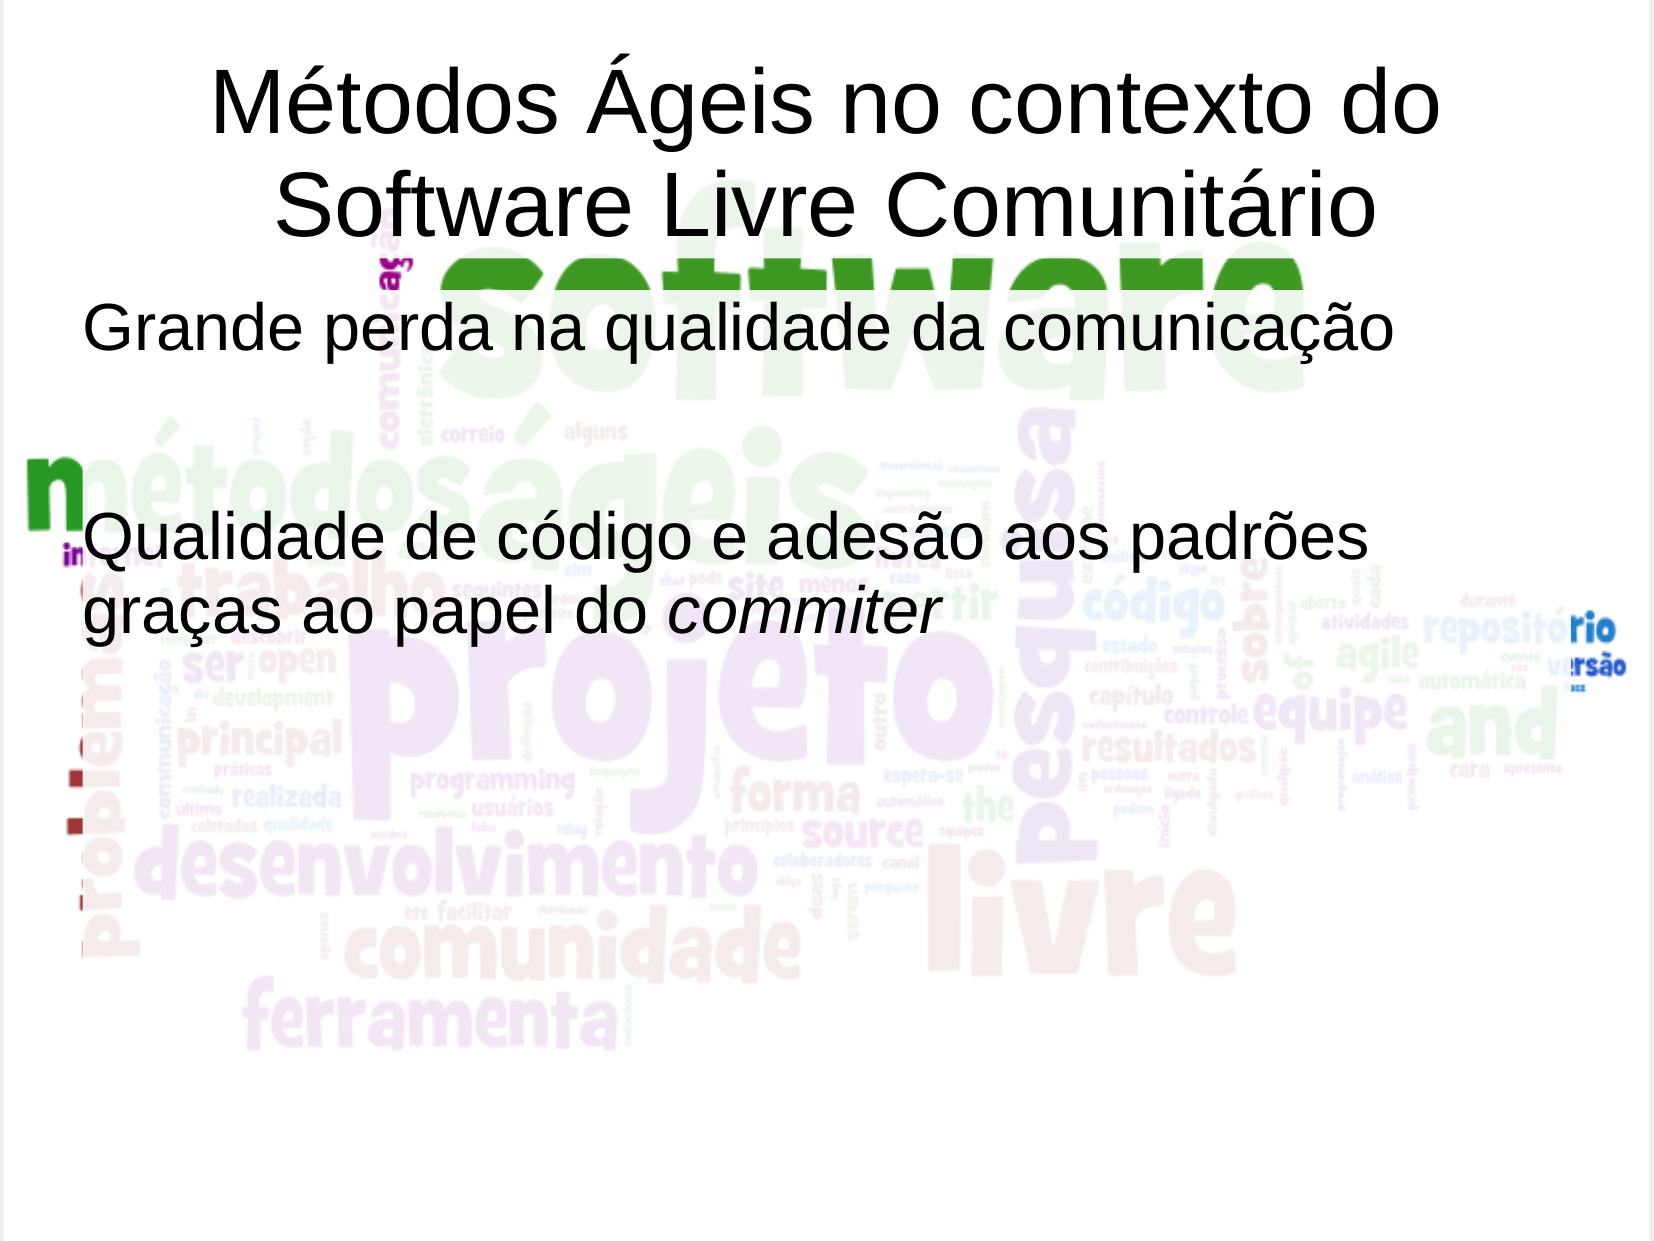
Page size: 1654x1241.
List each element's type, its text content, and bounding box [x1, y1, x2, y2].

list Grande perda na qualidade da comunicação Qualidade de código e adesão aos padrões graças ao papel do commiter [82, 290, 1571, 1094]
picture [0, 0, 1654, 1241]
title Métodos Ágeis no contexto do Software Livre Comunitário [82, 47, 1571, 259]
